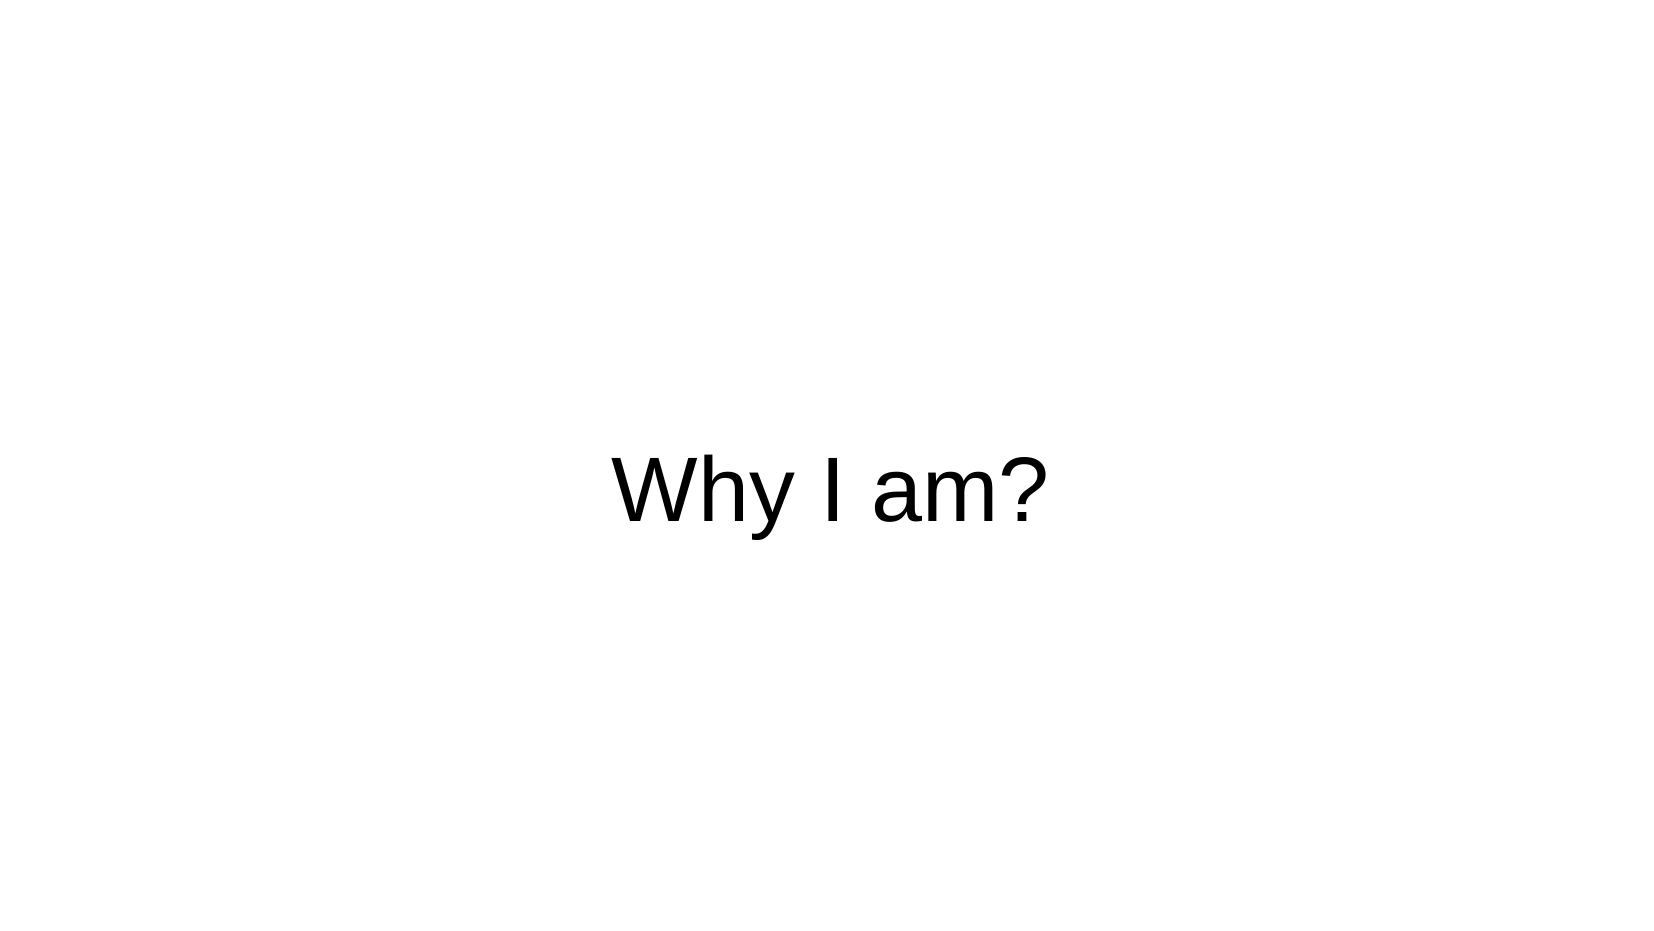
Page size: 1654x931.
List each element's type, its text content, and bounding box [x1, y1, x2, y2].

title Why I am? [86, 407, 1576, 563]
